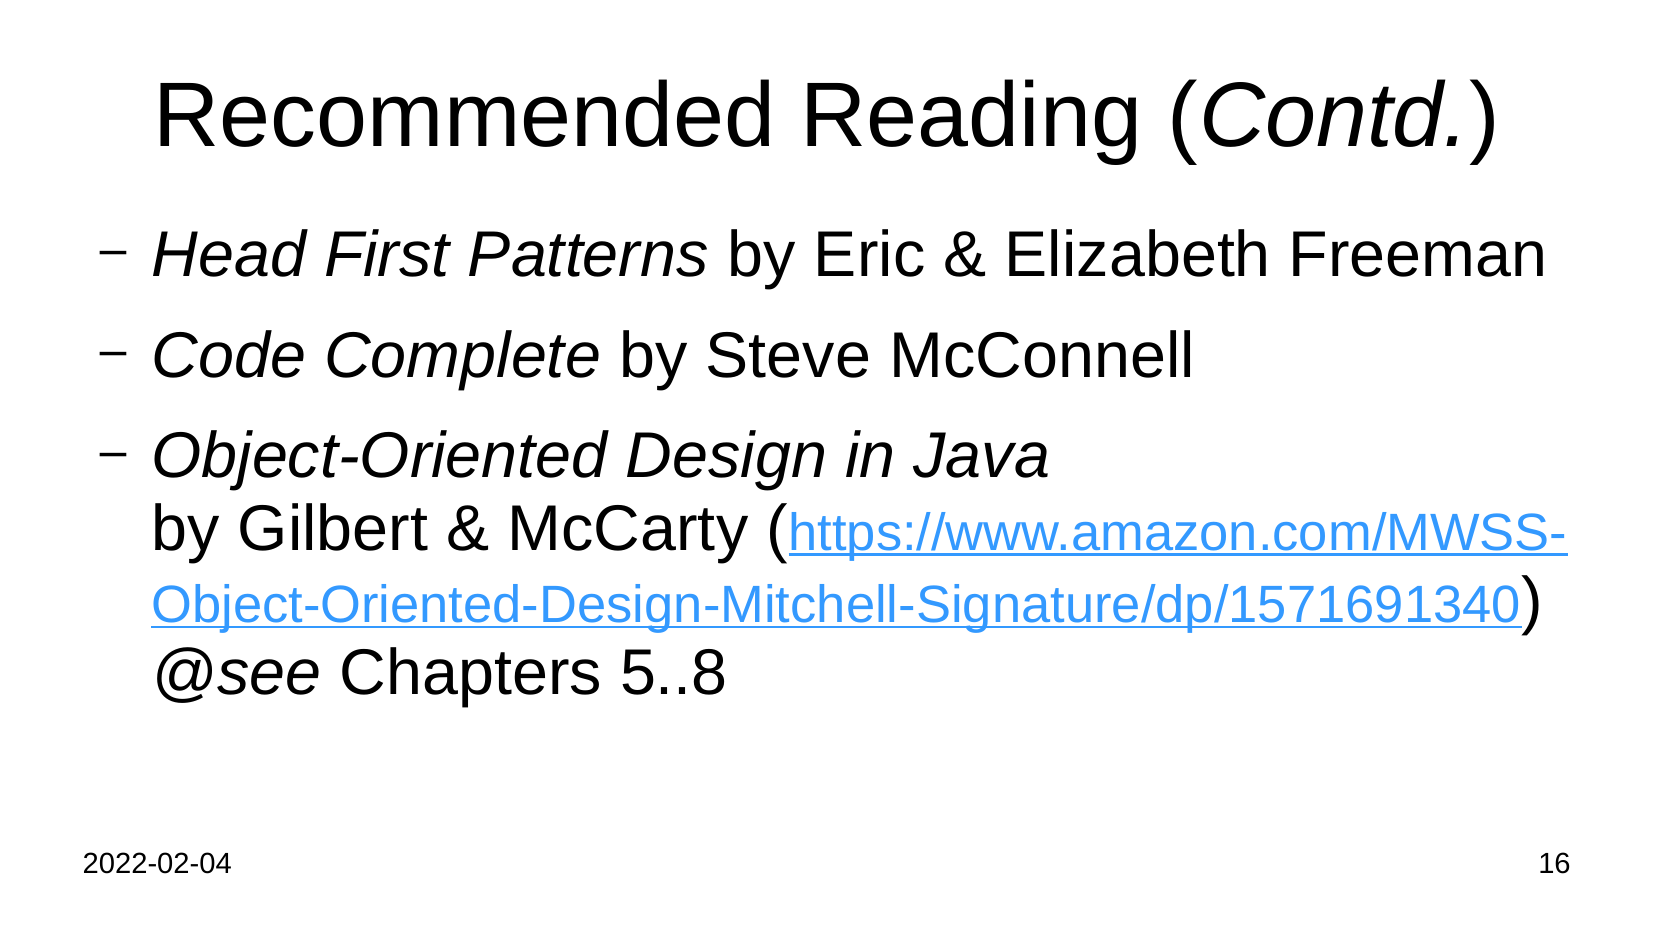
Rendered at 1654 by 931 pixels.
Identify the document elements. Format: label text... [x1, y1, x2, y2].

title Recommended Reading (Contd.) [82, 37, 1571, 193]
list Head First Patterns by Eric & Elizabeth Freeman Code Complete by Steve McConnell Object-Oriented Design in Java by Gilbert & McCarty (https://www.amazon.com/MWSS-Object-Oriented-Design-Mitchell-Signature/dp/1571691340) @see Chapters 5..8 [82, 217, 1571, 758]
